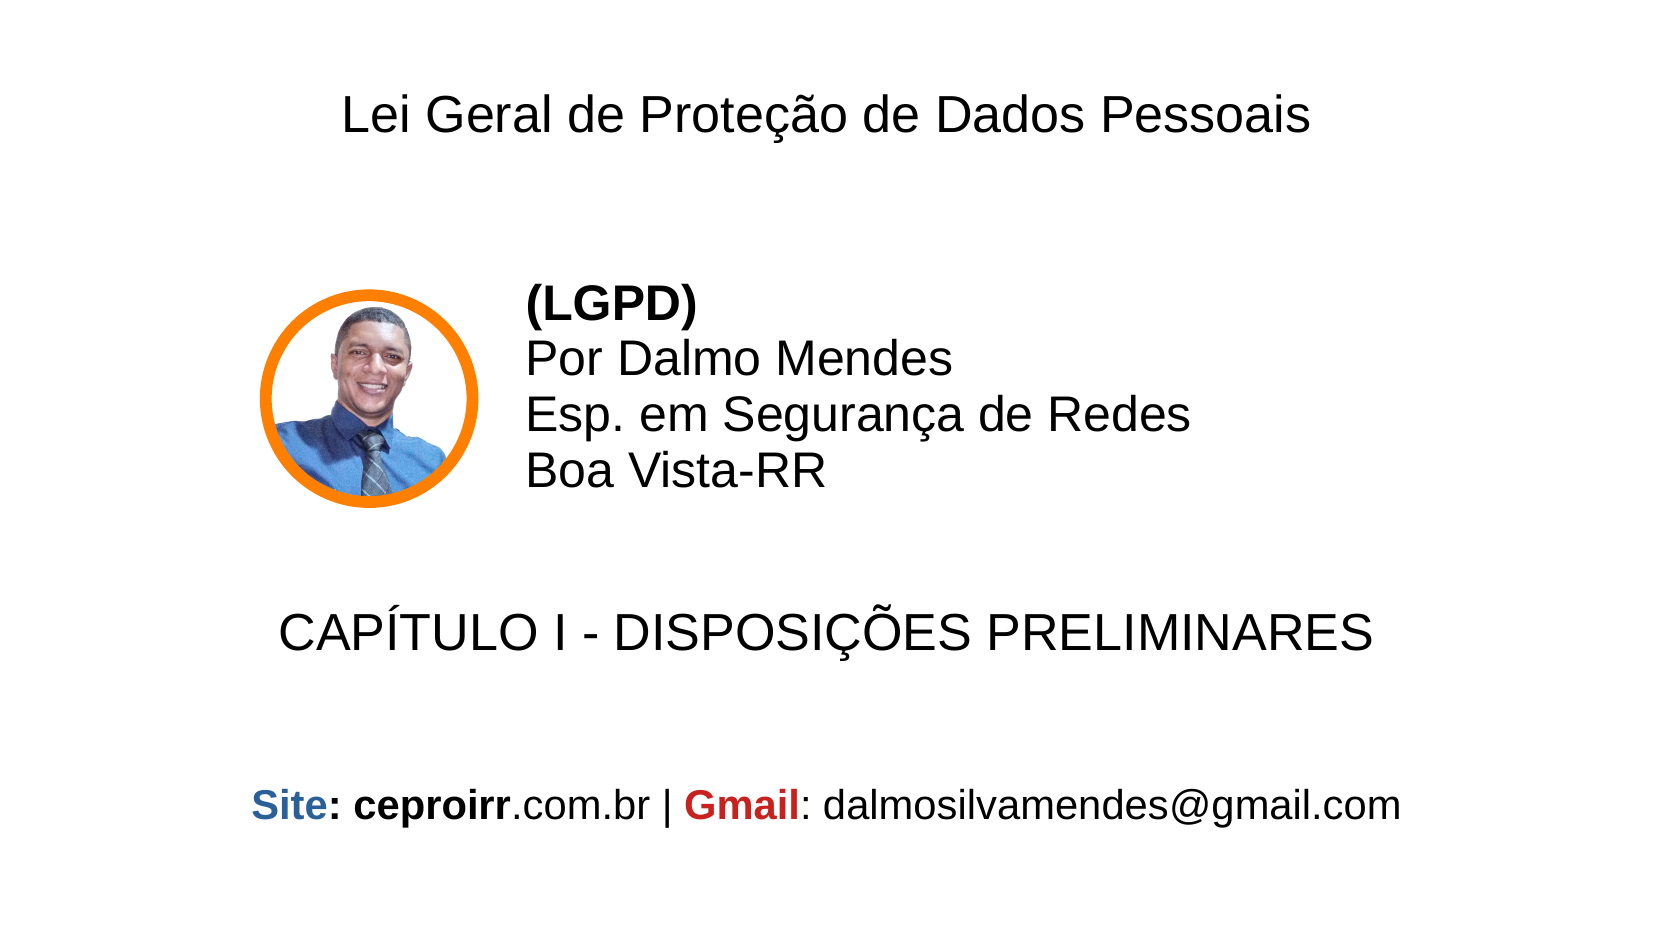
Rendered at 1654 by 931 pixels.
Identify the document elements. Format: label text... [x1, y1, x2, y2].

text_box [265, 295, 473, 503]
subtitle (LGPD) Por Dalmo Mendes Esp. em Segurança de Redes Boa Vista-RR CAPÍTULO I - DISPOSIÇÕES PRELIMINARES Site: ceproirr.com.br | Gmail: dalmosilvamendes@gmail.com [82, 217, 1571, 886]
title Lei Geral de Proteção de Dados Pessoais [82, 37, 1571, 193]
